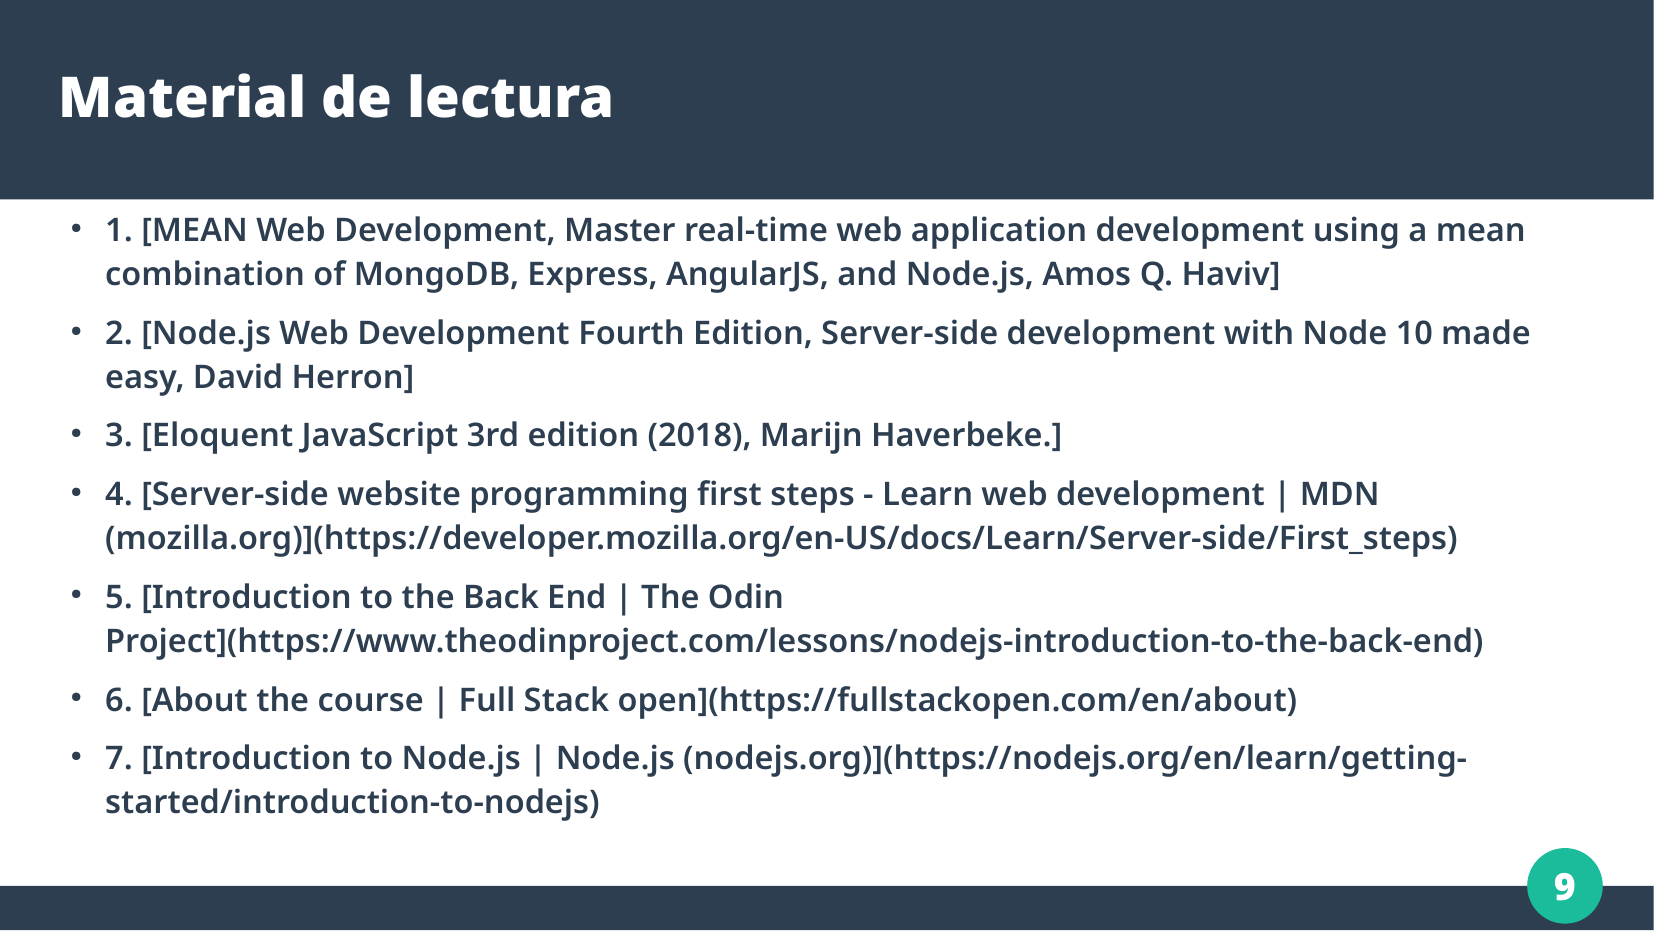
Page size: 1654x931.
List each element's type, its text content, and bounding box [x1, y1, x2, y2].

list 1. [MEAN Web Development, Master real-time web application development using a mean combination of MongoDB, Express, AngularJS, and Node.js, Amos Q. Haviv] 2. [Node.js Web Development Fourth Edition, Server-side development with Node 10 made easy, David Herron] 3. [Eloquent JavaScript 3rd edition (2018), Marijn Haverbeke.] 4. [Server-side website programming first steps - Learn web development | MDN (mozilla.org)](https://developer.mozilla.org/en-US/docs/Learn/Server-side/First_steps) 5. [Introduction to the Back End | The Odin Project](https://www.theodinproject.com/lessons/nodejs-introduction-to-the-back-end) 6. [About the course | Full Stack open](https://fullstackopen.com/en/about) 7. [Introduction to Node.js | Node.js (nodejs.org)](https://nodejs.org/en/learn/getting-started/introduction-to-nodejs) [59, 206, 1595, 827]
title Material de lectura [59, 37, 1595, 155]
